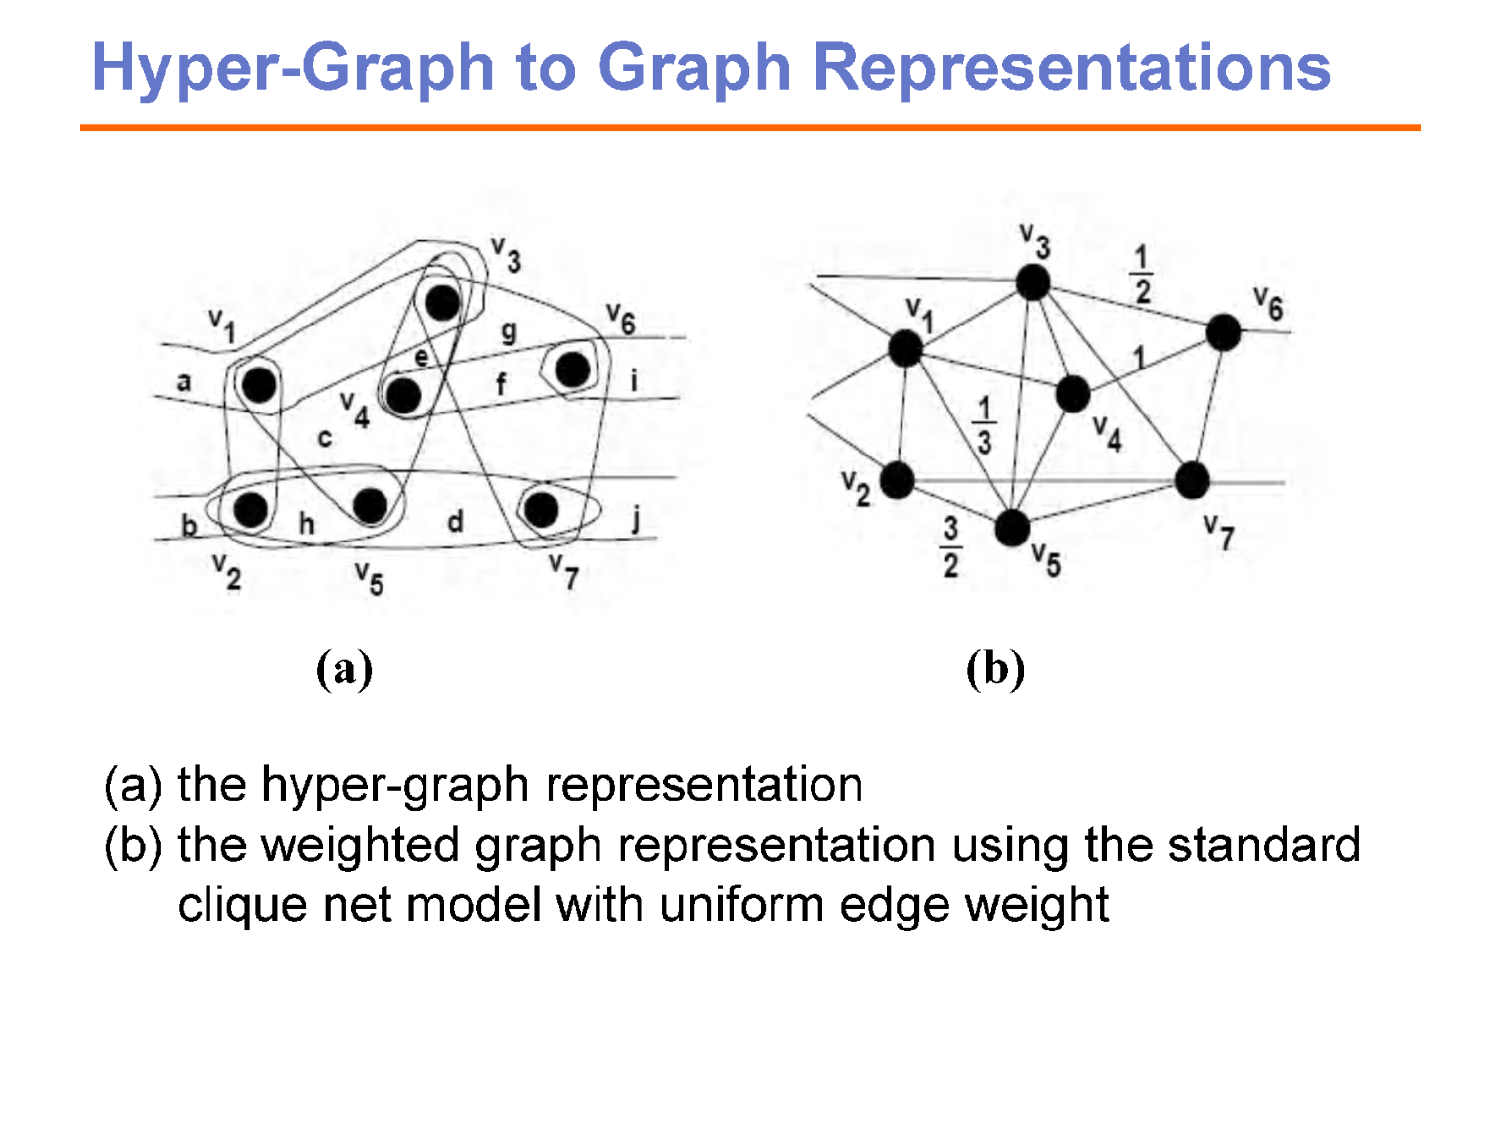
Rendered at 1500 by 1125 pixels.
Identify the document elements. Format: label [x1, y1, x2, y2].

picture [79, 24, 1421, 973]
